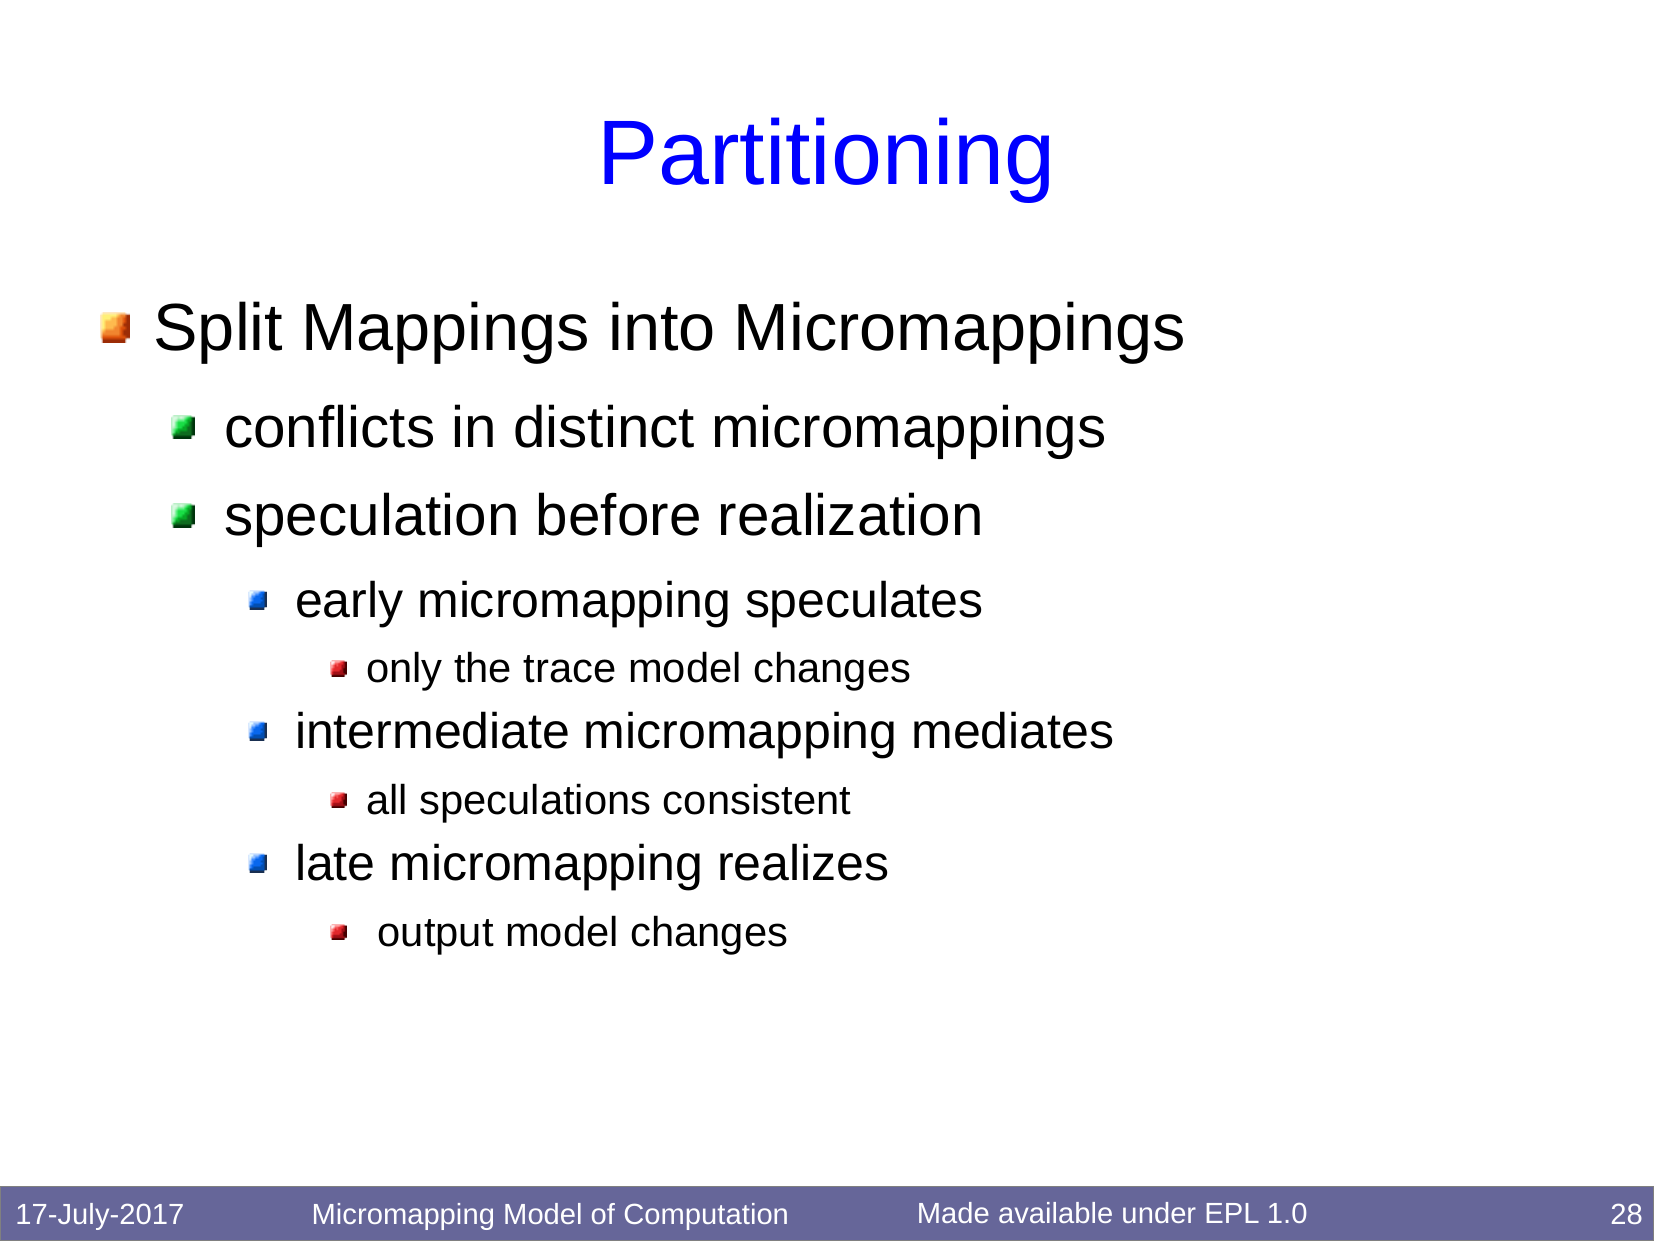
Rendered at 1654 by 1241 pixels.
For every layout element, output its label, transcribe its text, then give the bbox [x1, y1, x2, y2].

list Split Mappings into Micromappings conflicts in distinct micromappings speculation before realization early micromapping speculates only the trace model changes intermediate micromapping mediates all speculations consistent late micromapping realizes output model changes [82, 290, 1571, 1109]
title Partitioning [82, 49, 1571, 257]
